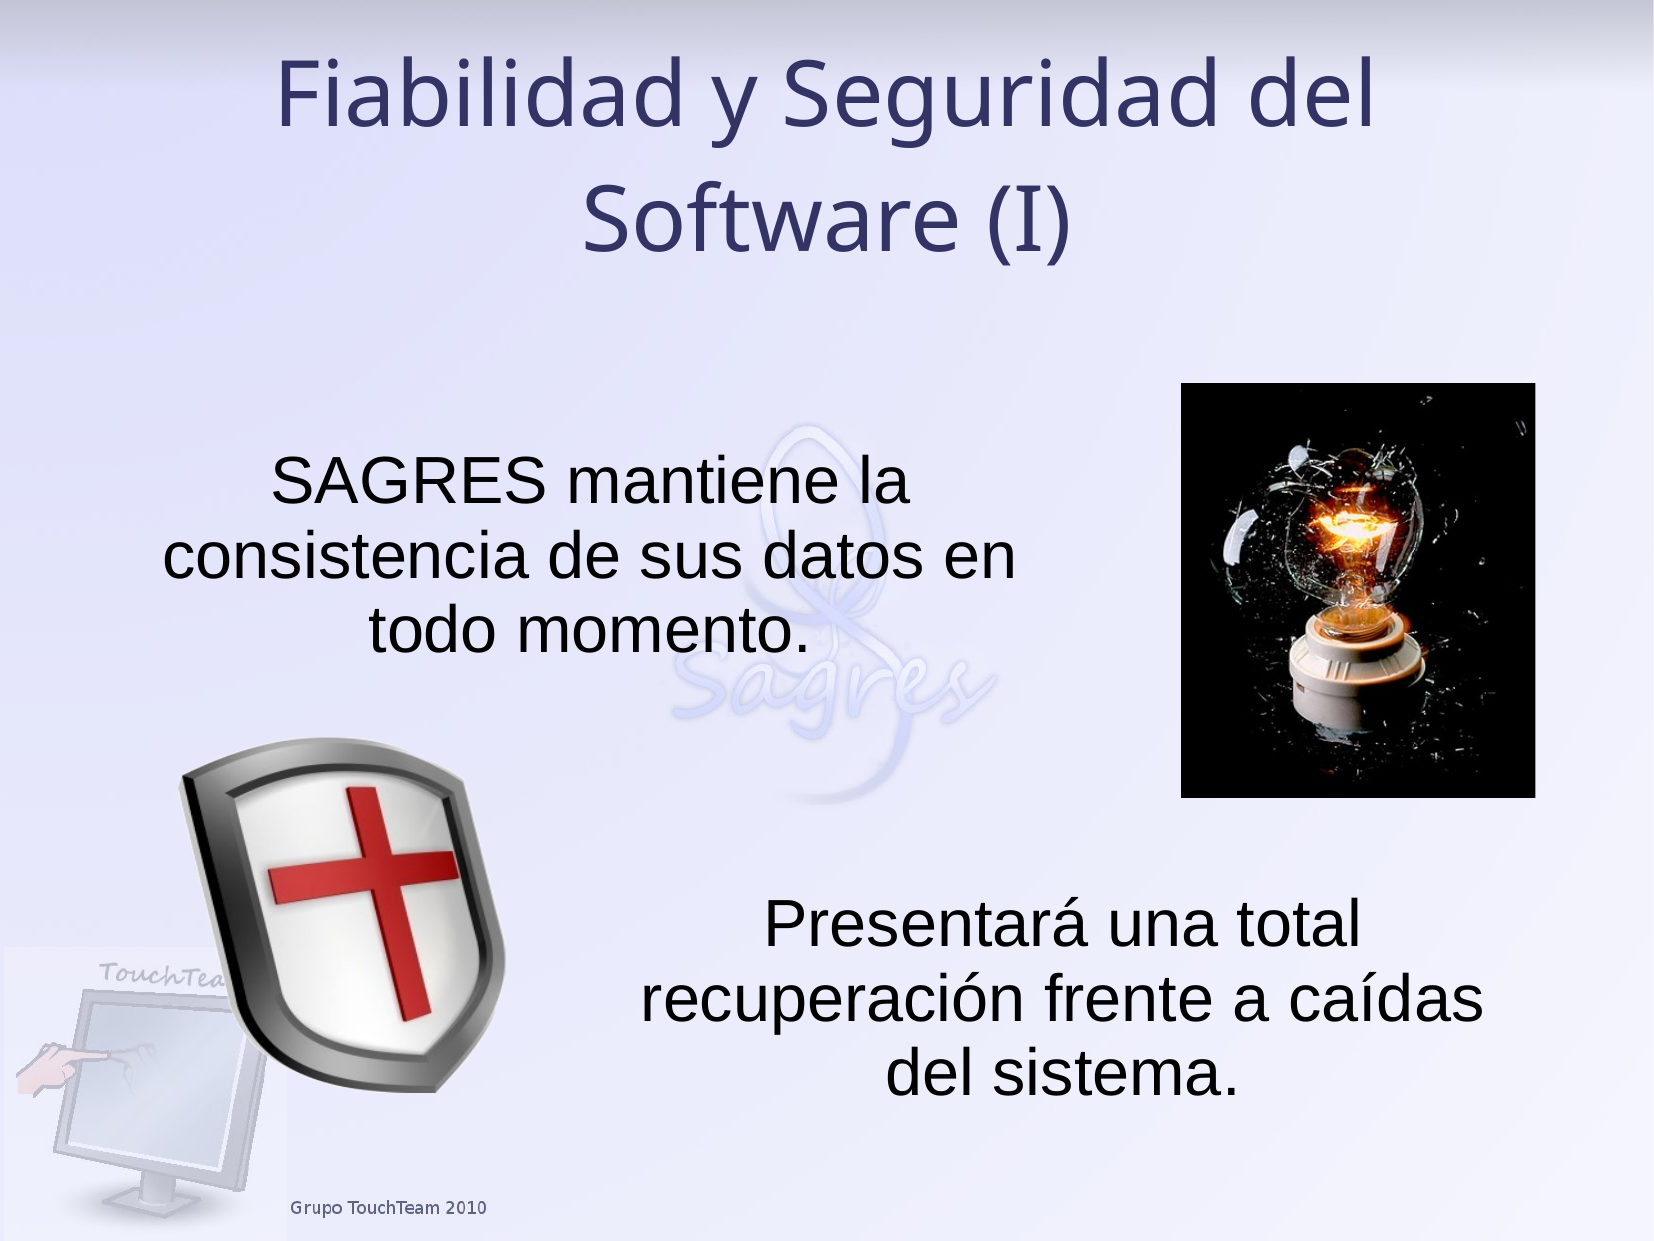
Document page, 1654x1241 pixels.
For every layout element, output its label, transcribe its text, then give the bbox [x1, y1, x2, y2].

picture [0, 0, 1654, 1241]
list SAGRES mantiene la consistencia de sus datos en todo momento. [118, 442, 1063, 772]
title Fiabilidad y Seguridad del Software (I) [82, 0, 1571, 313]
list Presentará una total recuperación frente a caídas del sistema. [590, 885, 1536, 1215]
